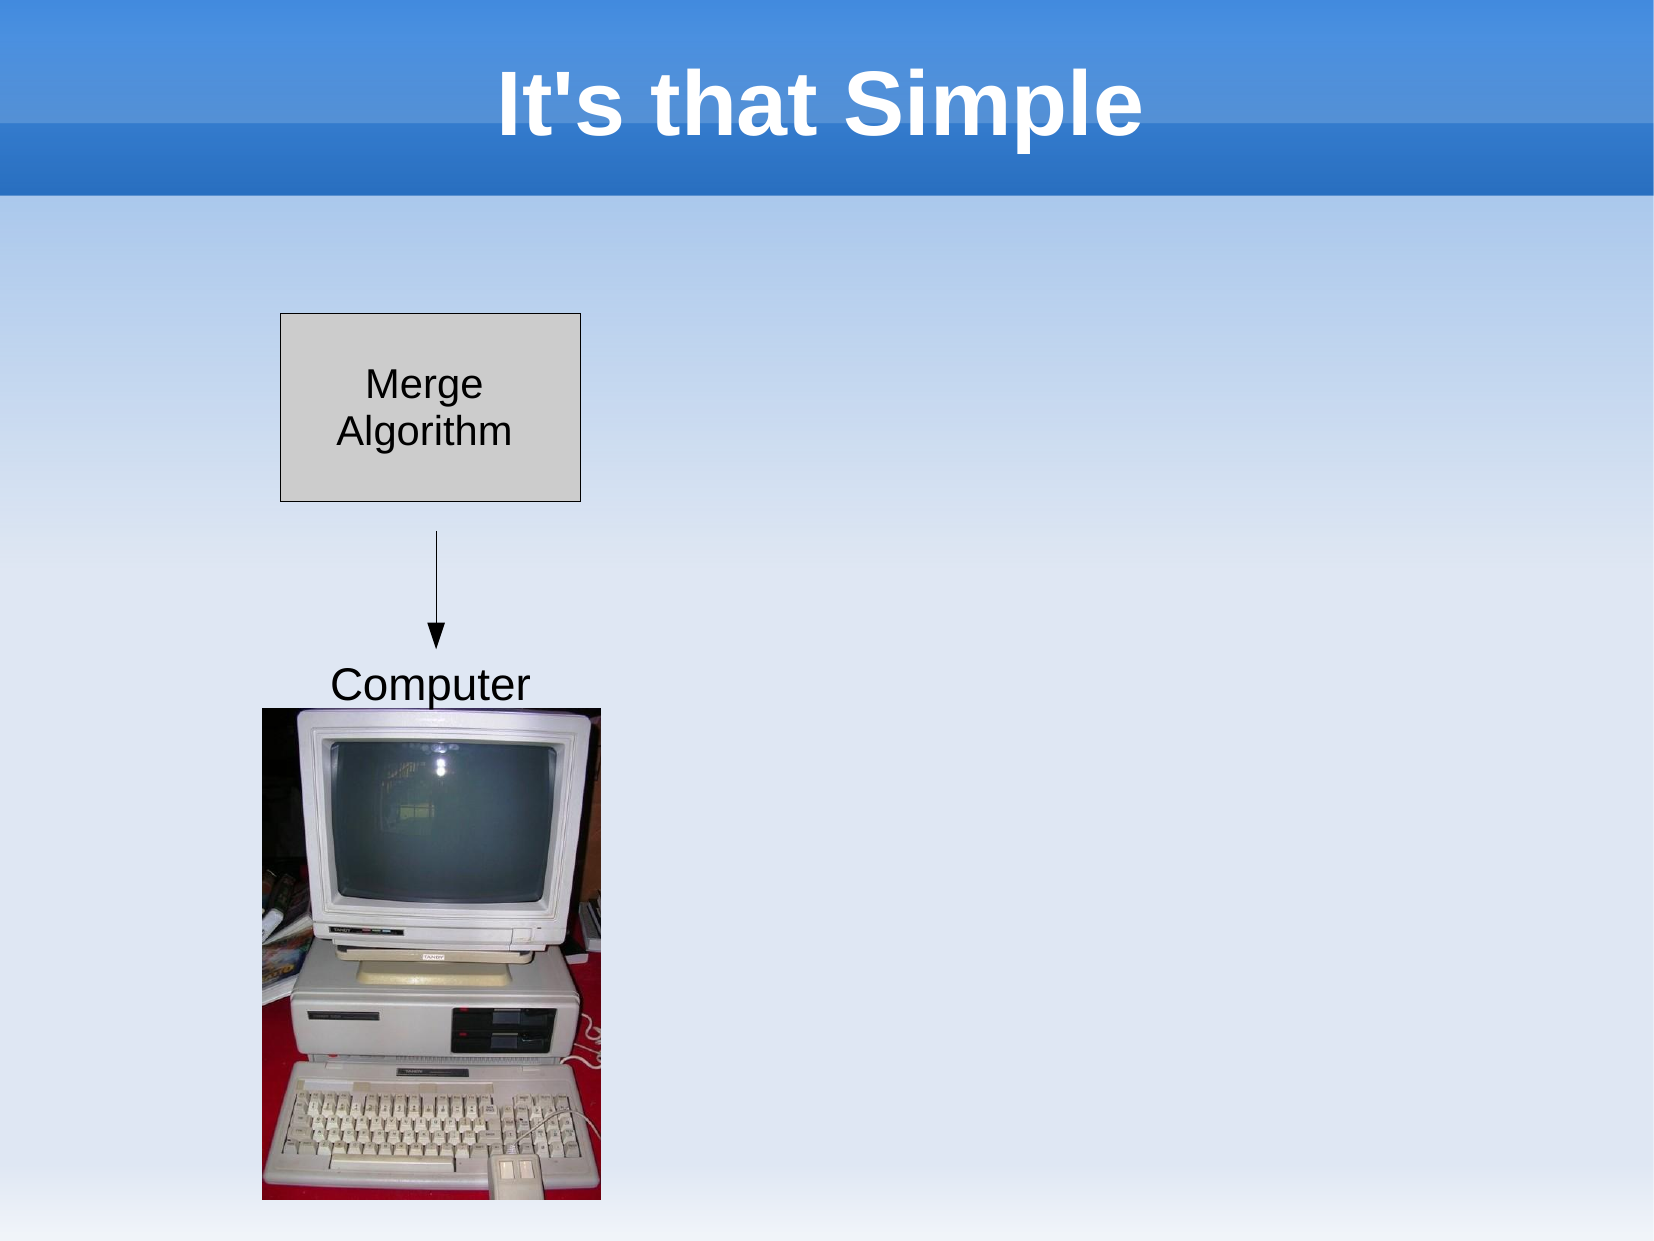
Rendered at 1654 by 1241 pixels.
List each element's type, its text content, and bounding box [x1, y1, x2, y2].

text_box Computer [315, 651, 547, 718]
picture [0, 0, 1654, 1241]
text_box Merge Algorithm [280, 313, 581, 502]
title It's that Simple [76, 7, 1565, 200]
